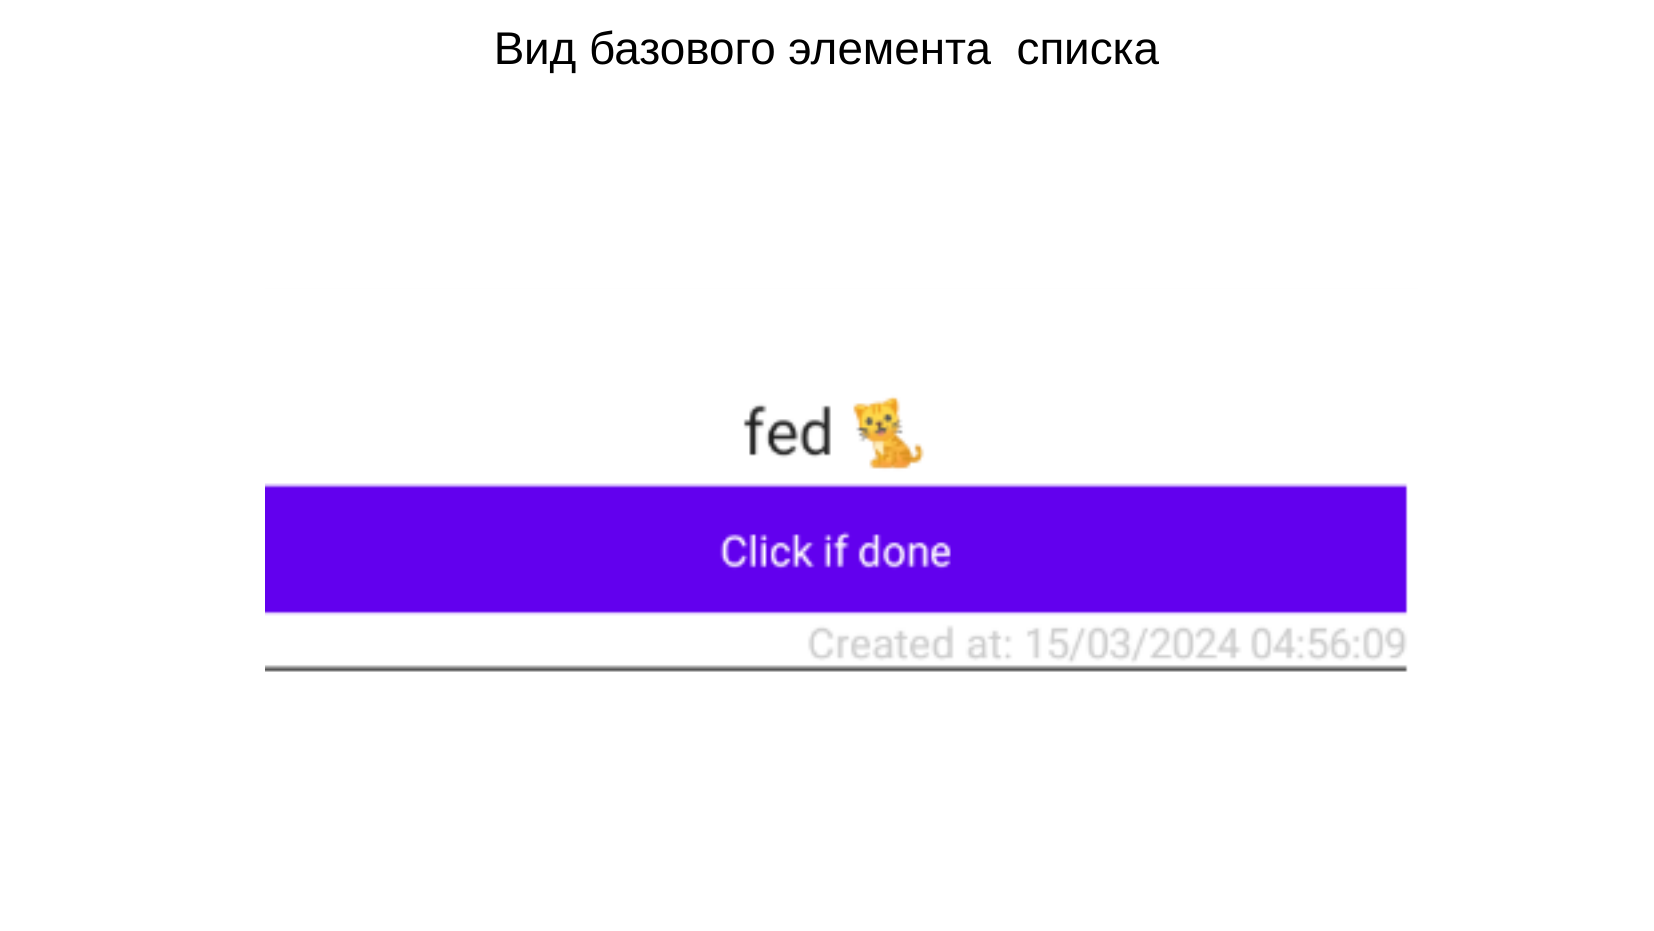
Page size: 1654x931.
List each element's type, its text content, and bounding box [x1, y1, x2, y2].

picture [265, 287, 1418, 680]
title Вид базового элемента списка [82, 0, 1571, 126]
